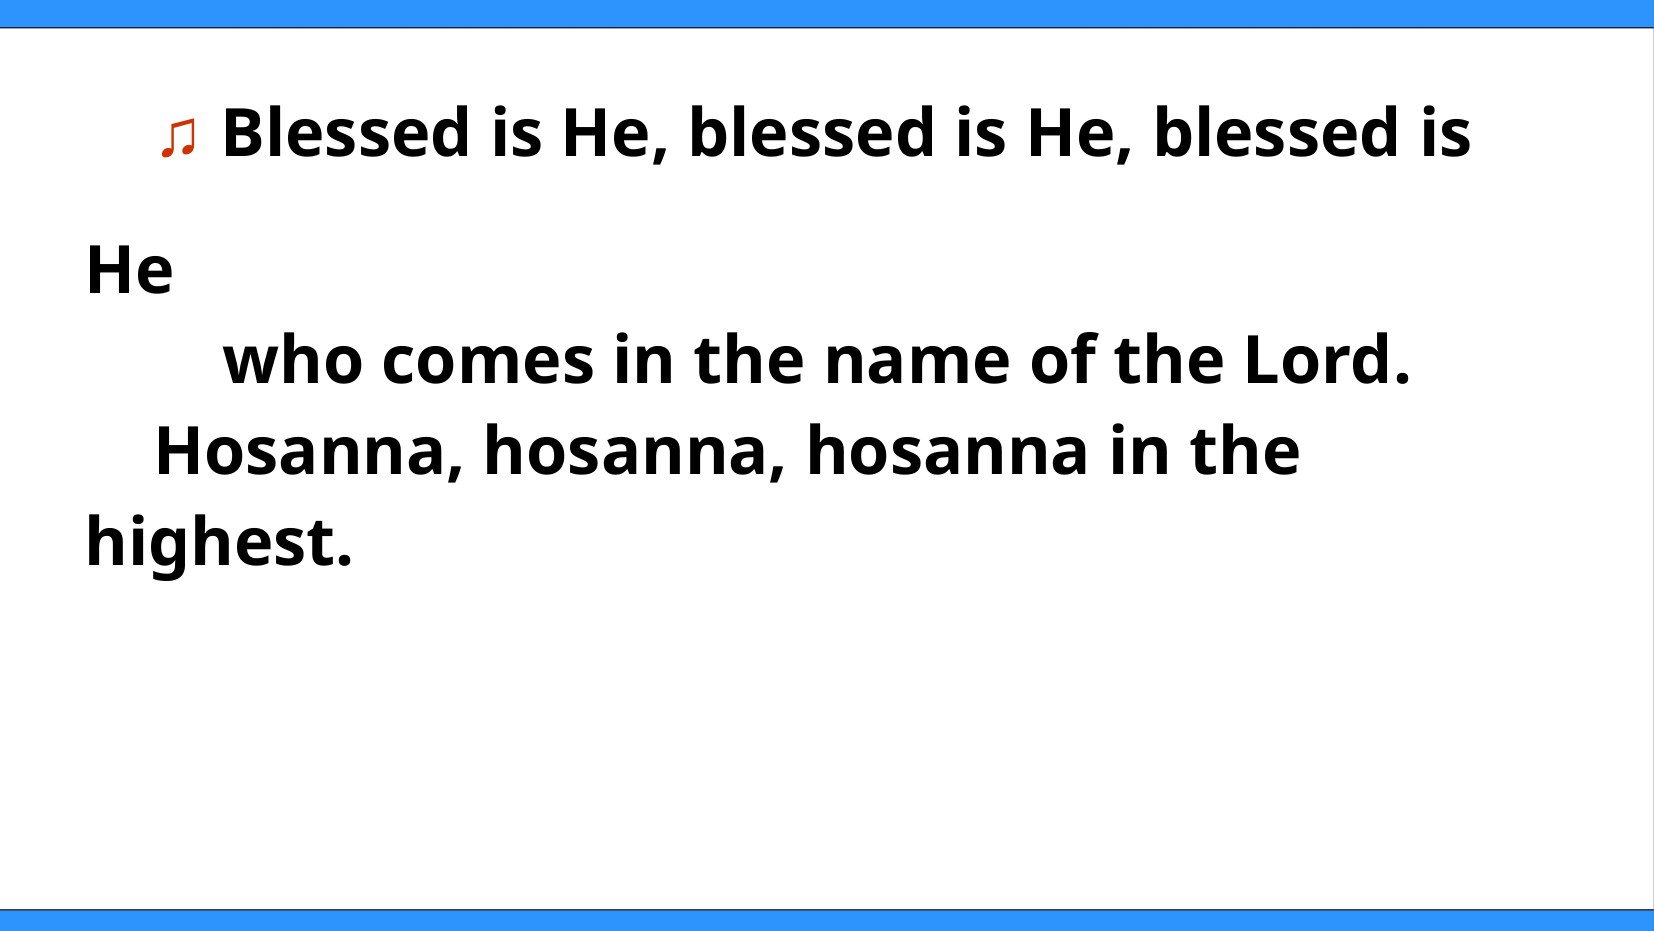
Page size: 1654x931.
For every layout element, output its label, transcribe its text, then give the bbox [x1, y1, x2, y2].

text_box ♫ Blessed is He, blessed is He, blessed is He who comes in the name of the Lord. Hosanna, hosanna, hosanna in the highest. [69, 32, 1585, 359]
picture [0, 0, 1654, 931]
